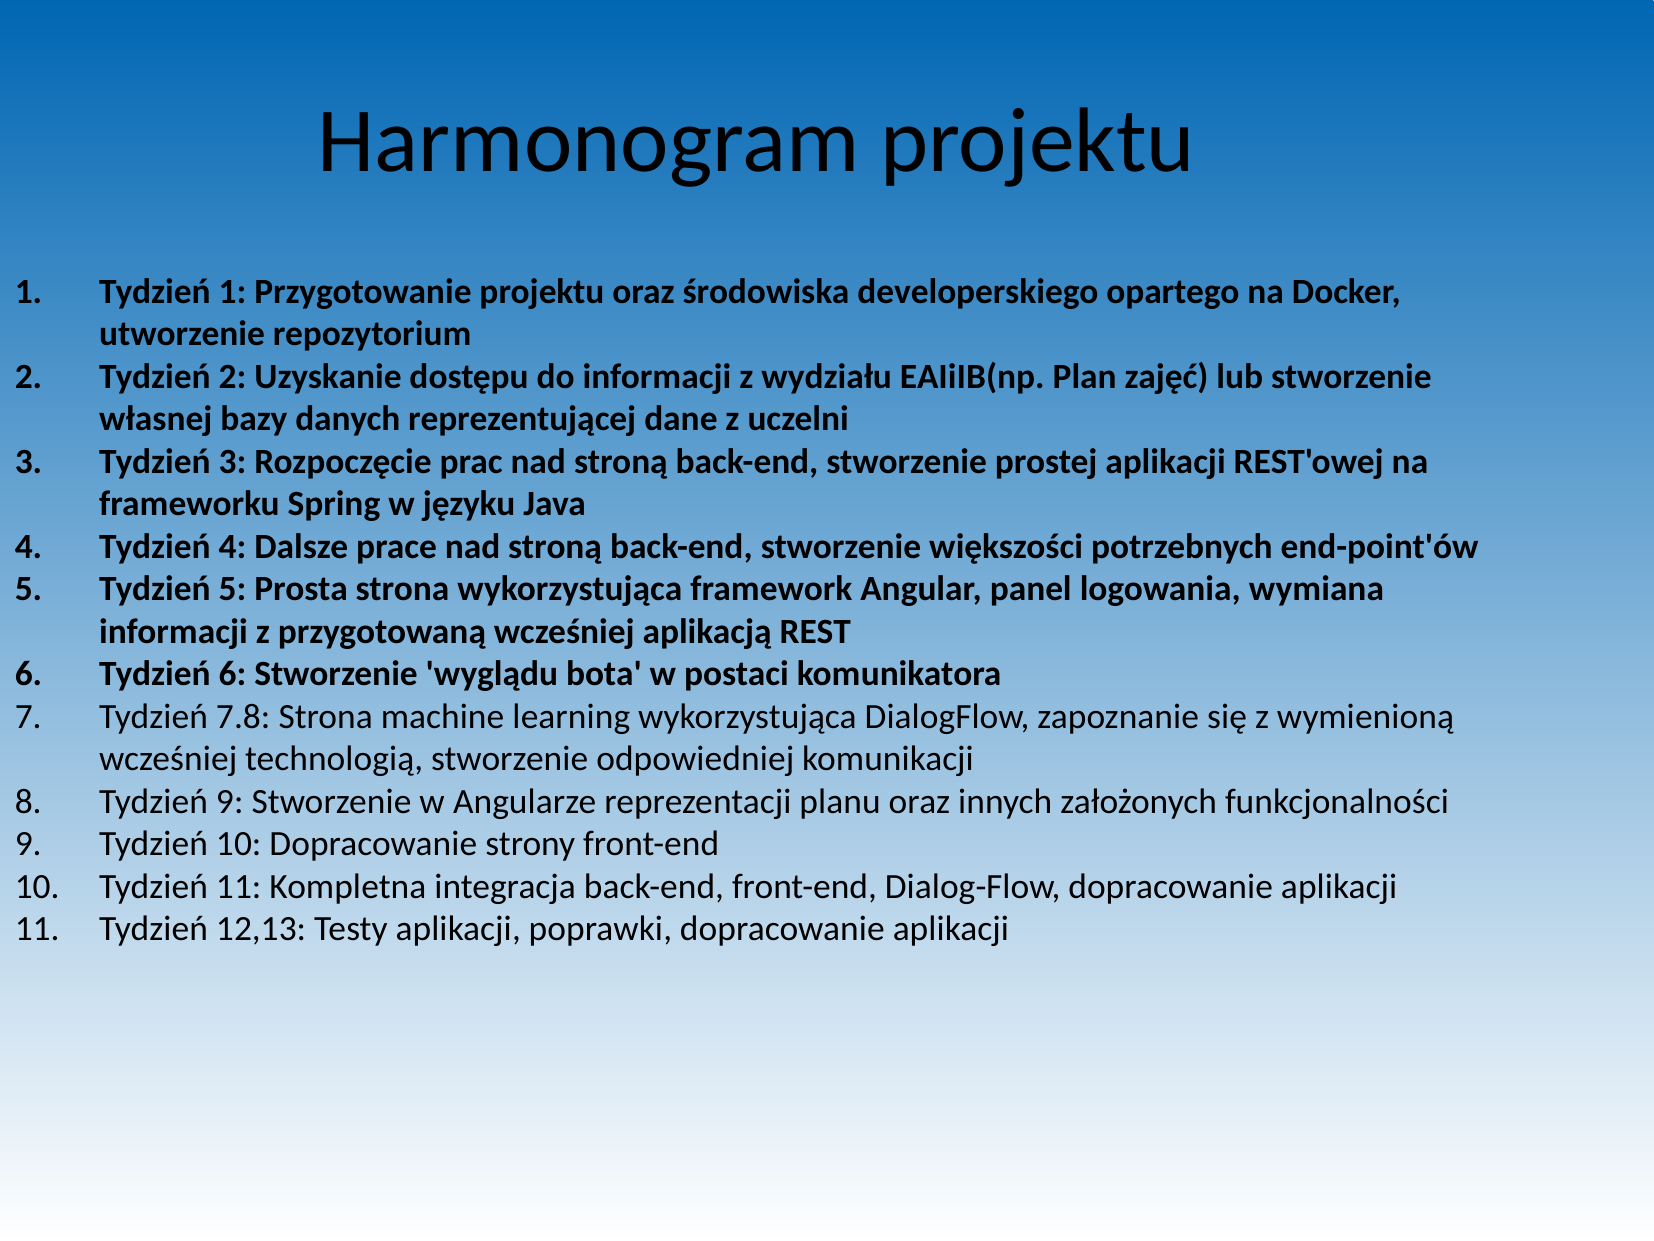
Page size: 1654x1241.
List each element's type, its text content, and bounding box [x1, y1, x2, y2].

text_box Harmonogram projektu [81, 10, 1432, 260]
text_box Tydzień 1: Przygotowanie projektu oraz środowiska developerskiego opartego na Docker, utworzenie repozytorium Tydzień 2: Uzyskanie dostępu do informacji z wydziału EAIiIB(np. Plan zajęć) lub stworzenie własnej bazy danych reprezentującej dane z uczelni Tydzień 3: Rozpoczęcie prac nad stroną back-end, stworzenie prostej aplikacji REST'owej na frameworku Spring w języku Java Tydzień 4: Dalsze prace nad stroną back-end, stworzenie większości potrzebnych end-point'ów Tydzień 5: Prosta strona wykorzystująca framework Angular, panel logowania, wymiana informacji z przygotowaną wcześniej aplikacją REST Tydzień 6: Stworzenie 'wyglądu bota' w postaci komunikatora Tydzień 7.8: Strona machine learning wykorzystująca DialogFlow, zapoznanie się z wymienioną wcześniej technologią, stworzenie odpowiedniej komunikacji Tydzień 9: Stworzenie w Angularze reprezentacji planu oraz innych założonych funkcjonalności Tydzień 10: Dopracowanie strony front-end Tydzień 11: Kompletna integracja back-end, front-end, Dialog-Flow, dopracowanie aplikacji Tydzień 12,13: Testy aplikacji, poprawki, dopracowanie aplikacji [0, 260, 1500, 1241]
